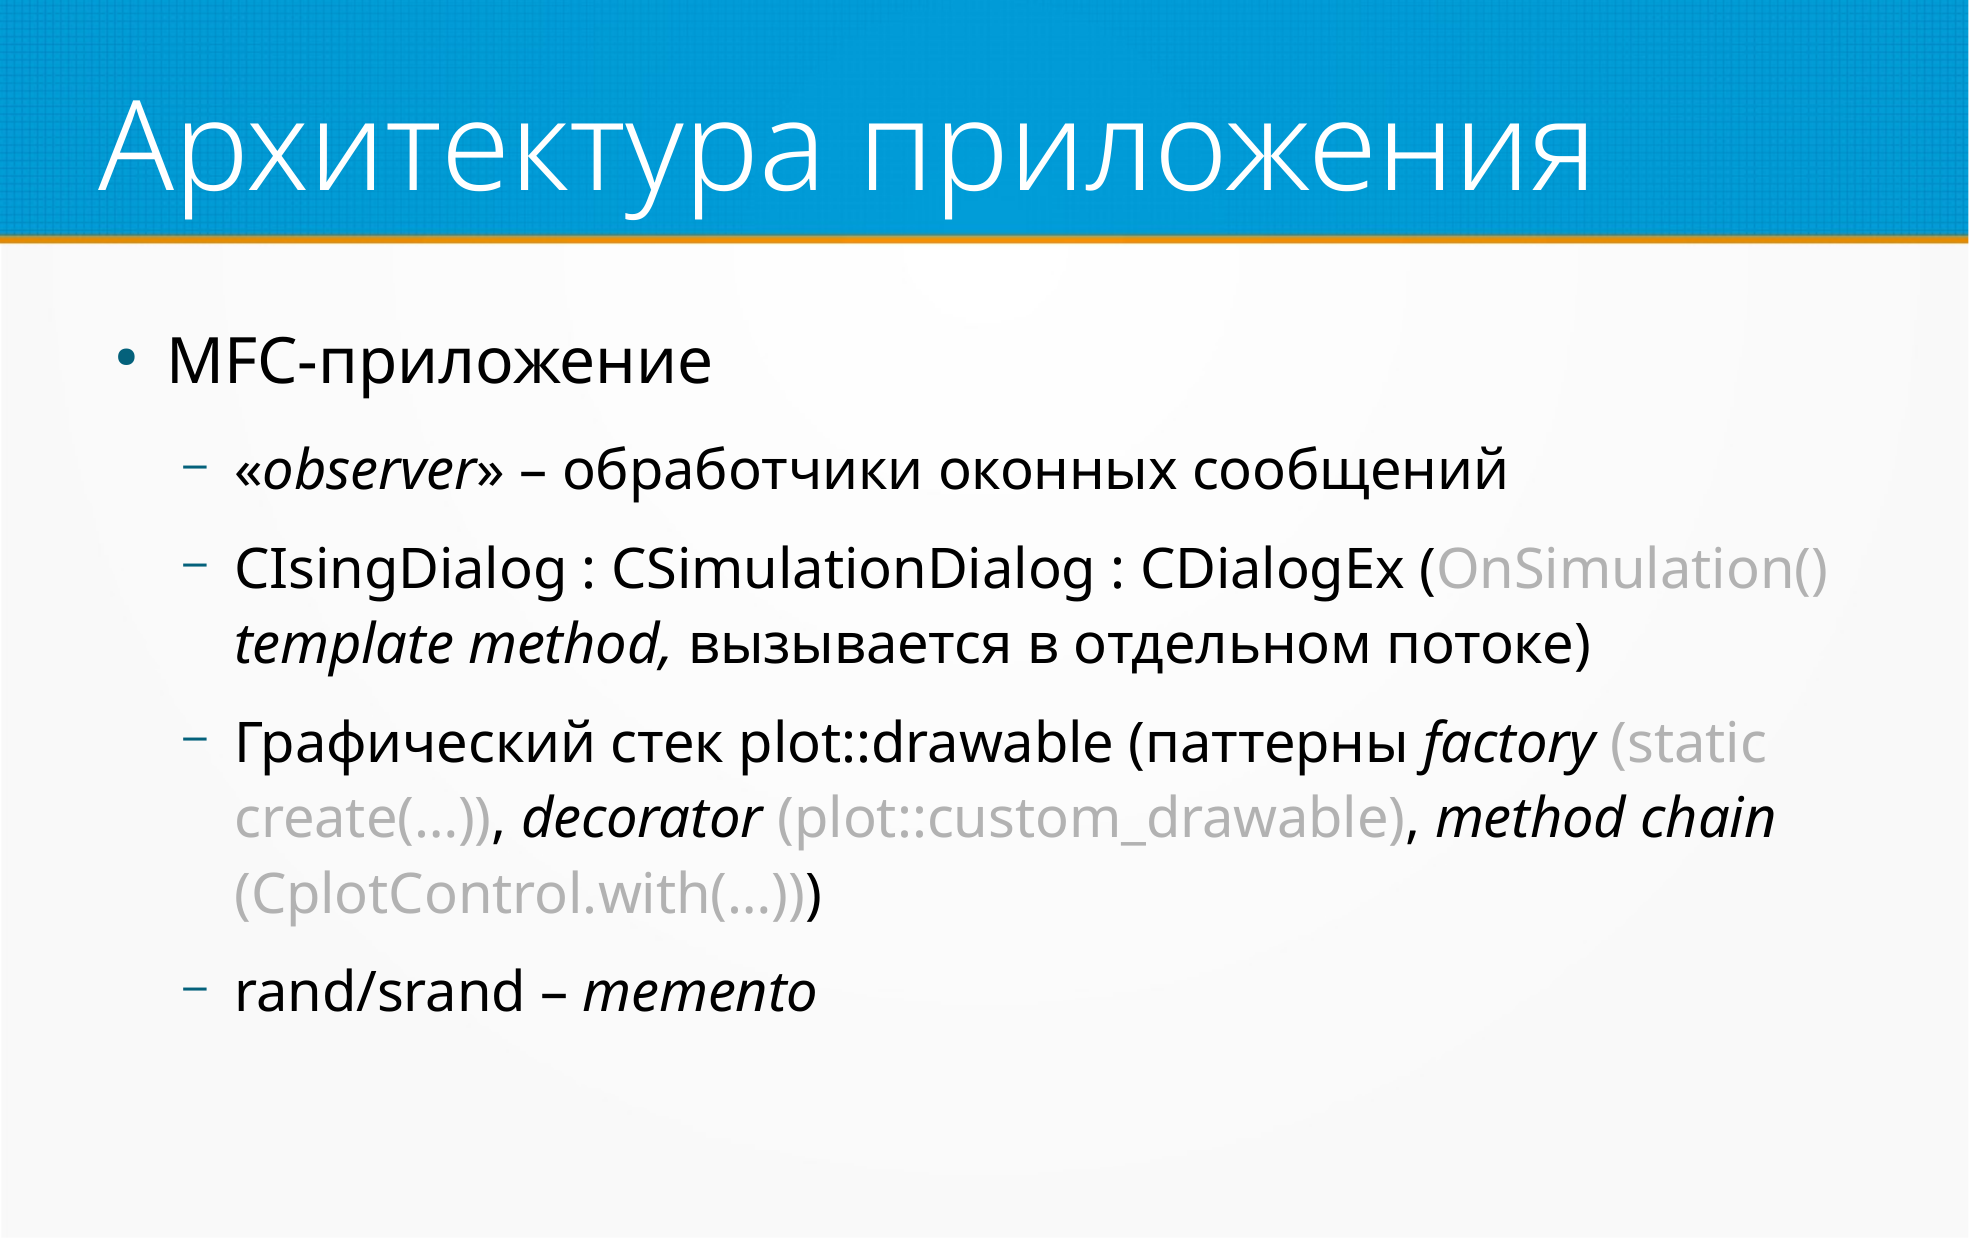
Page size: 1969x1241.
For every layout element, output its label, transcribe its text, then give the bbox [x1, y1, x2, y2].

list MFC-приложение «observer» – обработчики оконных сообщений CIsingDialog : CSimulationDialog : CDialogEx (OnSimulation() template method, вызывается в отдельном потоке) Графический стек plot::drawable (паттерны factory (static create(…)), decorator (plot::custom_drawable), method chain (CplotControl.with(…))) rand/srand – memento [98, 315, 1861, 1081]
picture [0, 233, 1969, 1241]
title Архитектура приложения [98, 19, 1870, 227]
